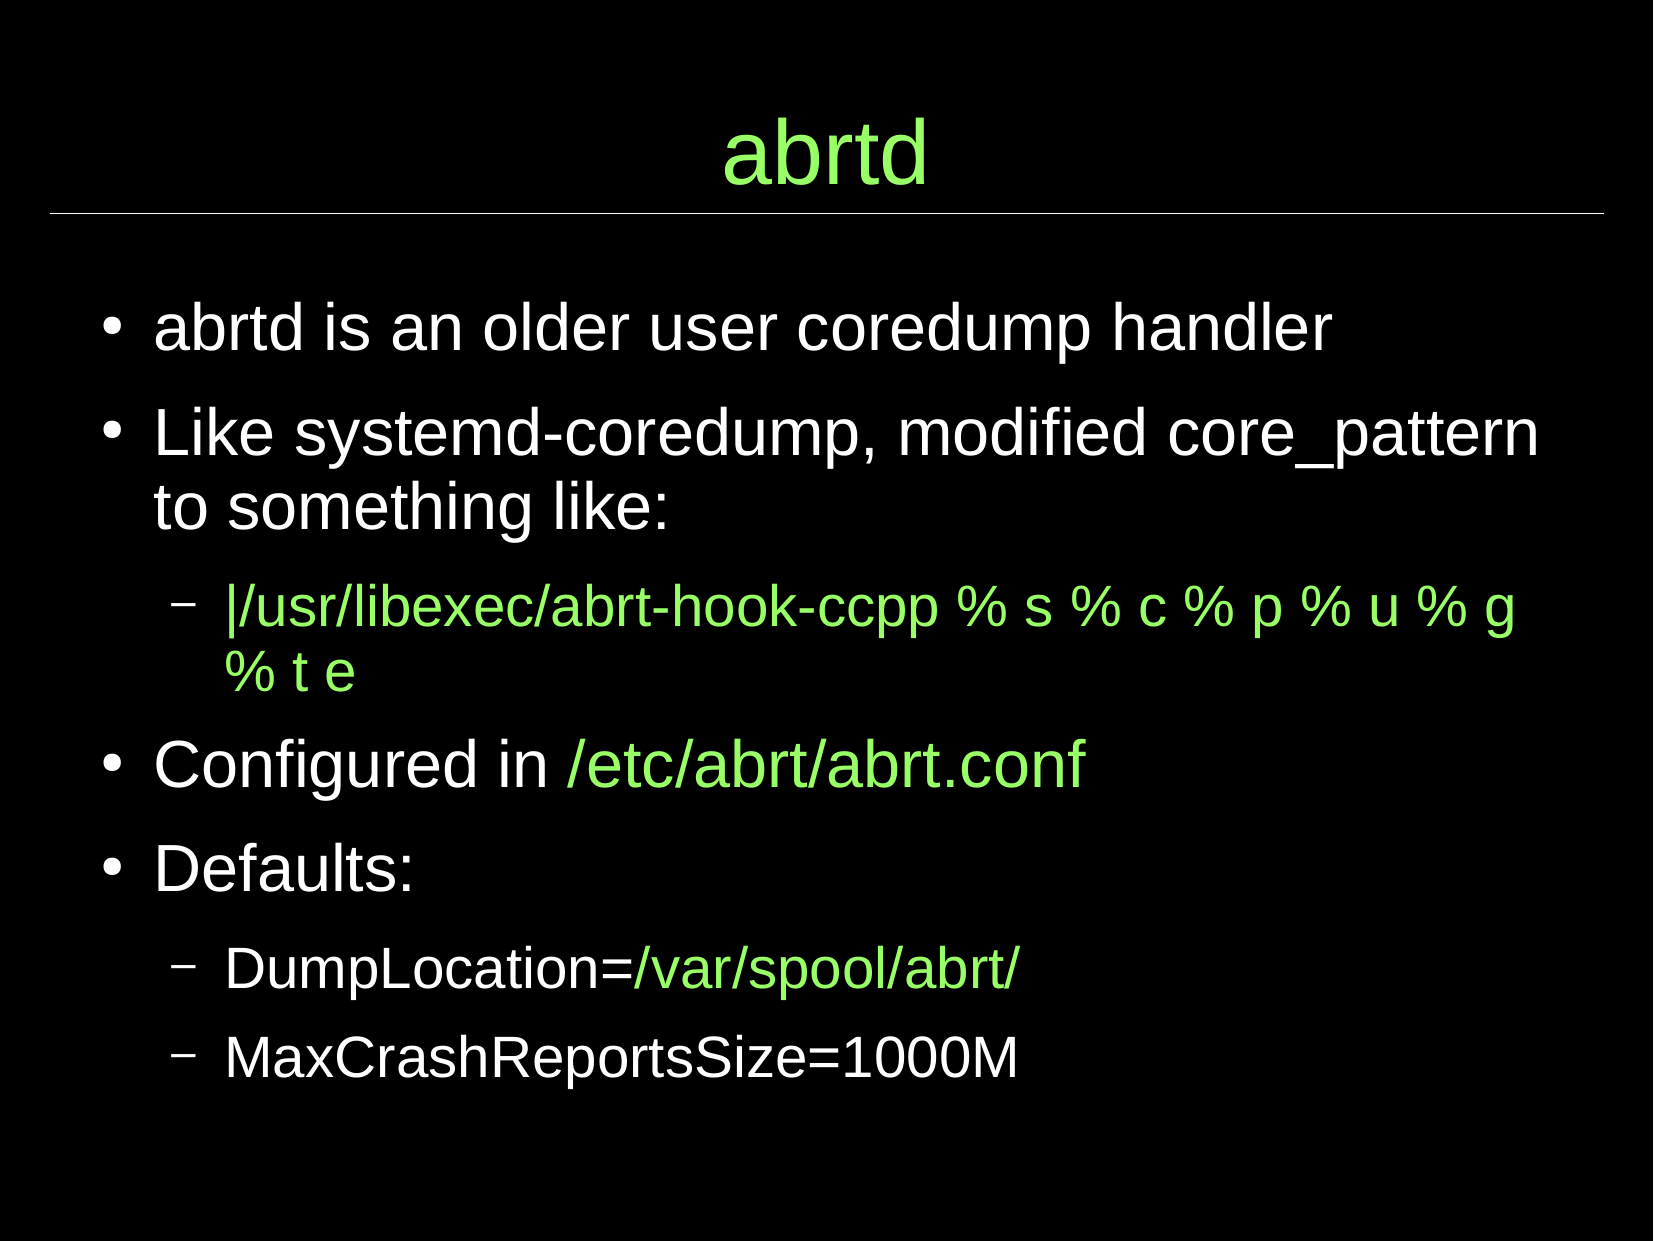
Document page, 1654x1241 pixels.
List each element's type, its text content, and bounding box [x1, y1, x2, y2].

list abrtd is an older user coredump handler Like systemd-coredump, modified core_pattern to something like: |/usr/libexec/abrt-hook-ccpp % s % c % p % u % g % t e Configured in /etc/abrt/abrt.conf Defaults: DumpLocation=/var/spool/abrt/ MaxCrashReportsSize=1000M [82, 290, 1571, 1111]
title abrtd [82, 49, 1571, 257]
